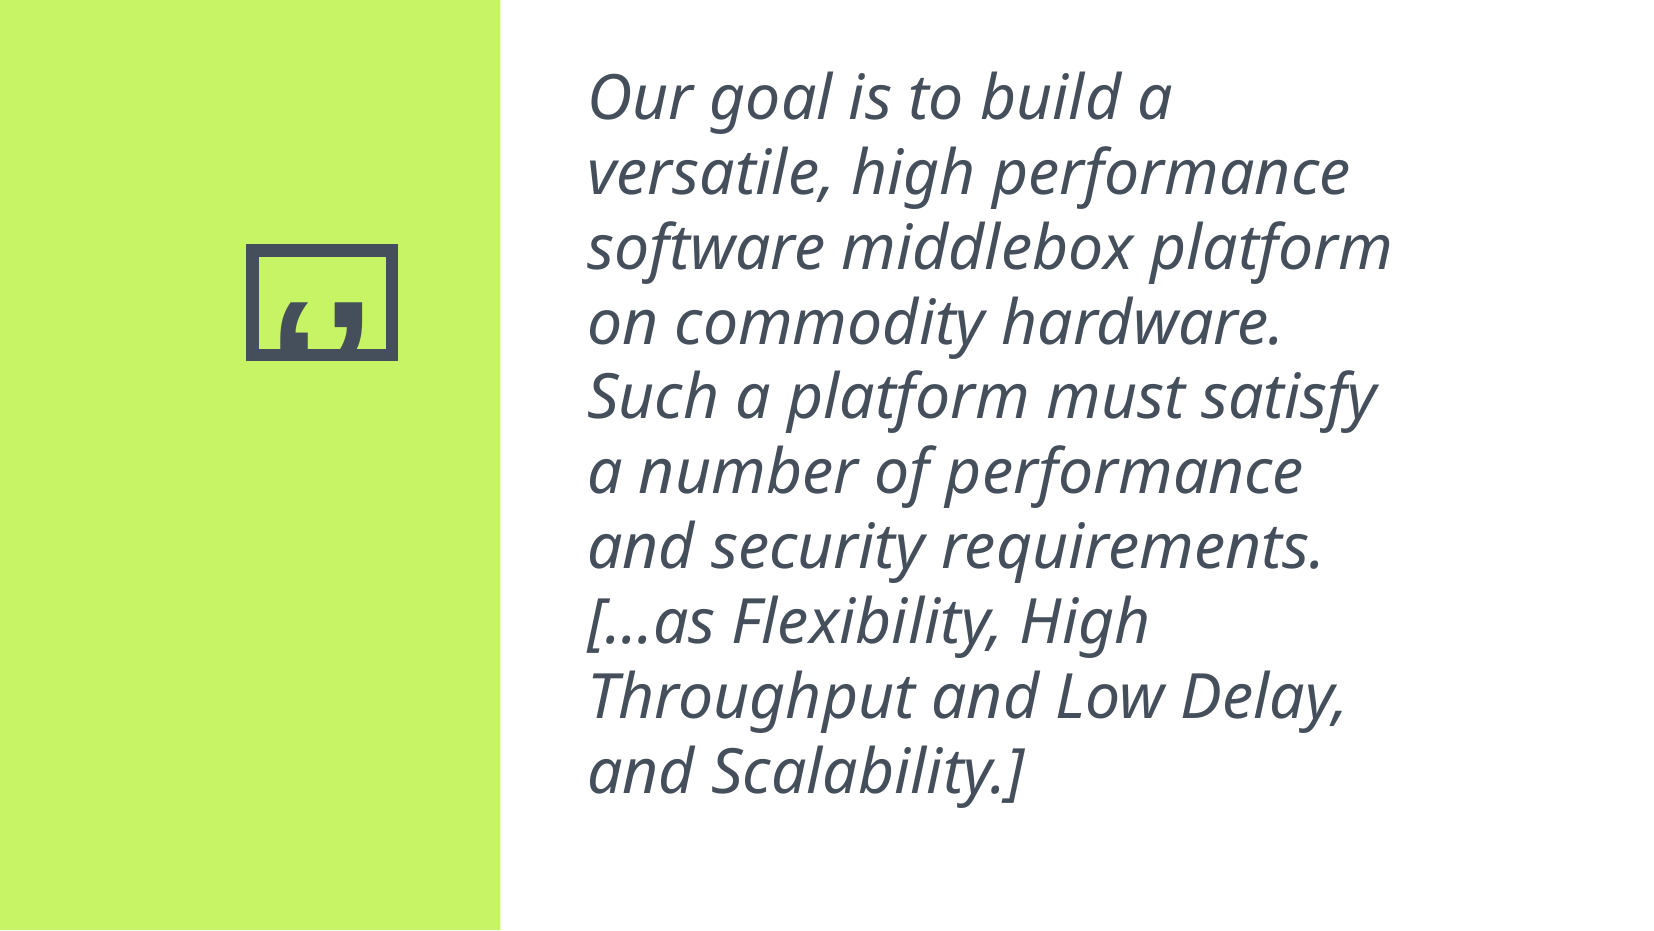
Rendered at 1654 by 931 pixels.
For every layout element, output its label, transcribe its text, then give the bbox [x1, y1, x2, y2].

list Our goal is to build a versatile, high performance software middlebox platform on commodity hardware. Such a platform must satisfy a number of performance and security requirements. [...as Flexibility, High Throughput and Low Delay, and Scalability.] [572, 41, 1442, 630]
